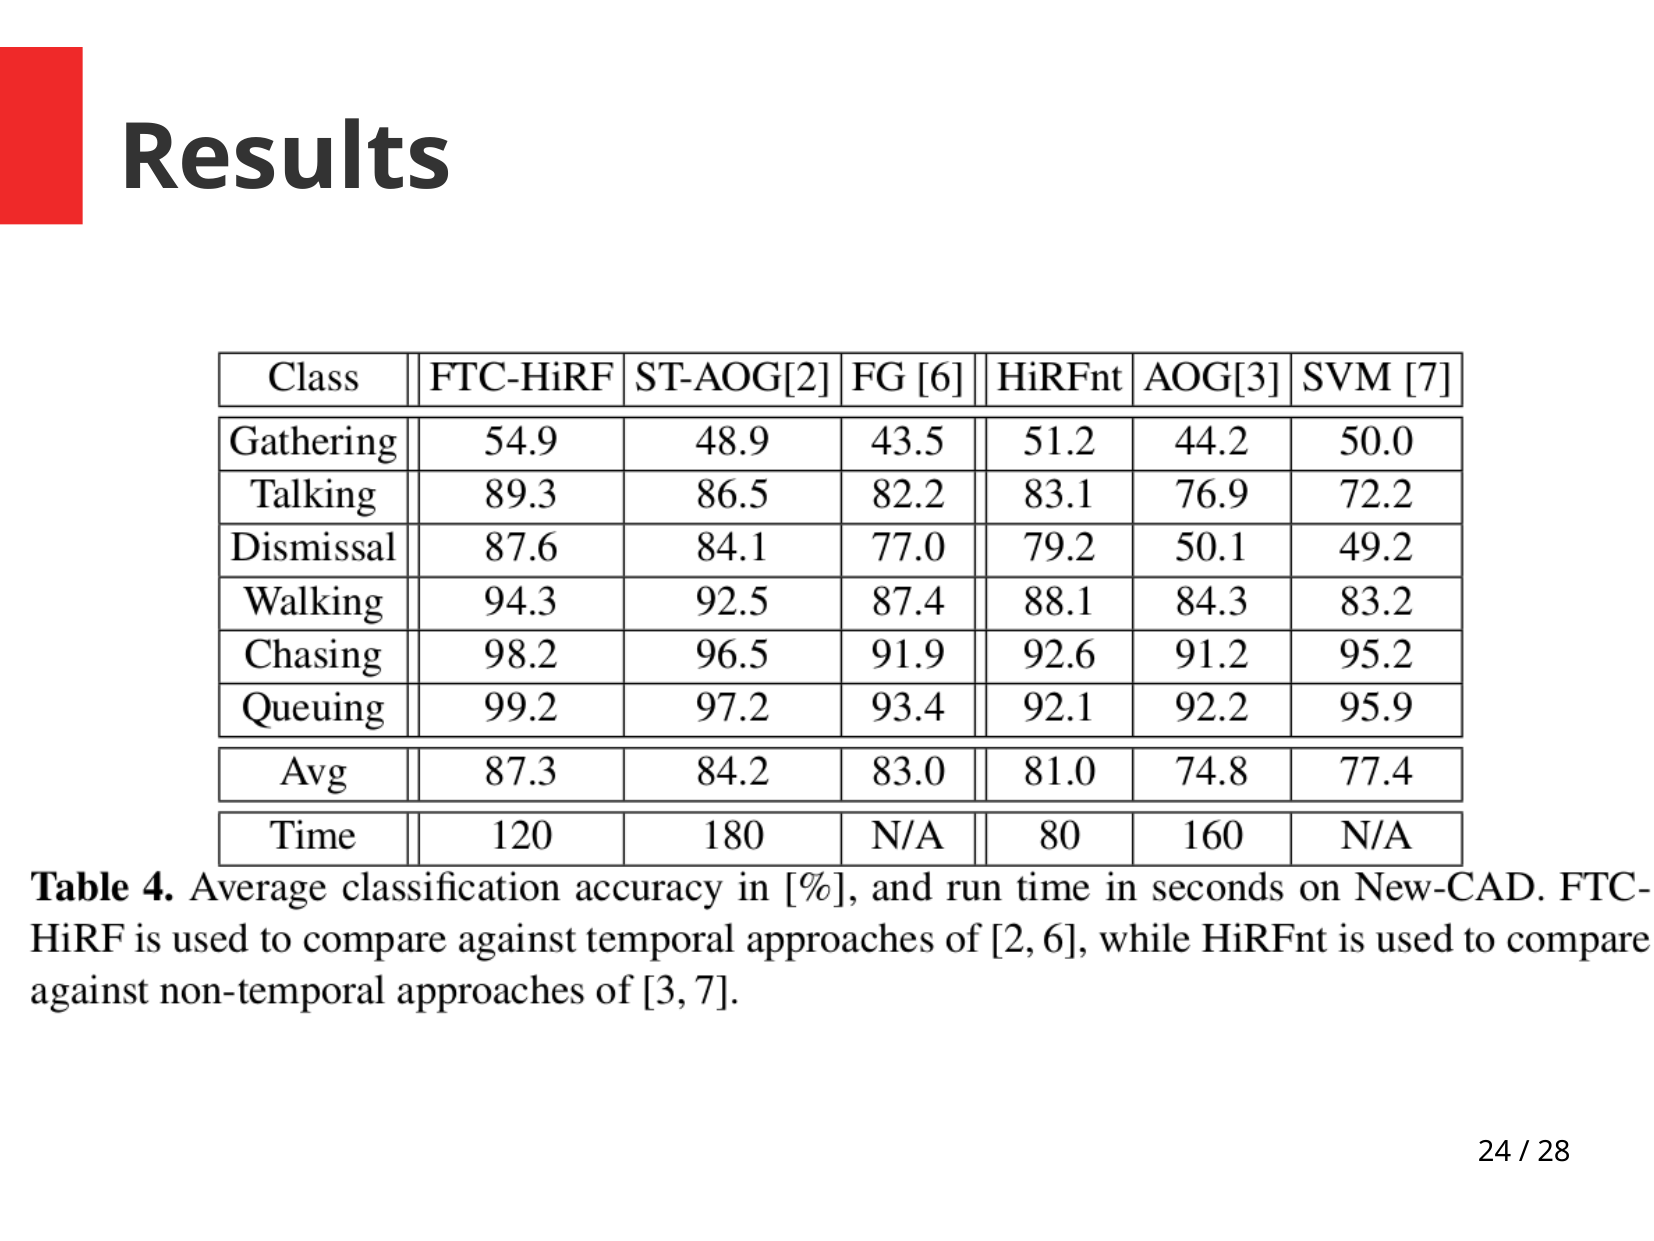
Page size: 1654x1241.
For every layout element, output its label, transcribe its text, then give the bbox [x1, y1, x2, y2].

picture [12, 332, 1654, 1030]
title Results [118, 49, 1571, 257]
